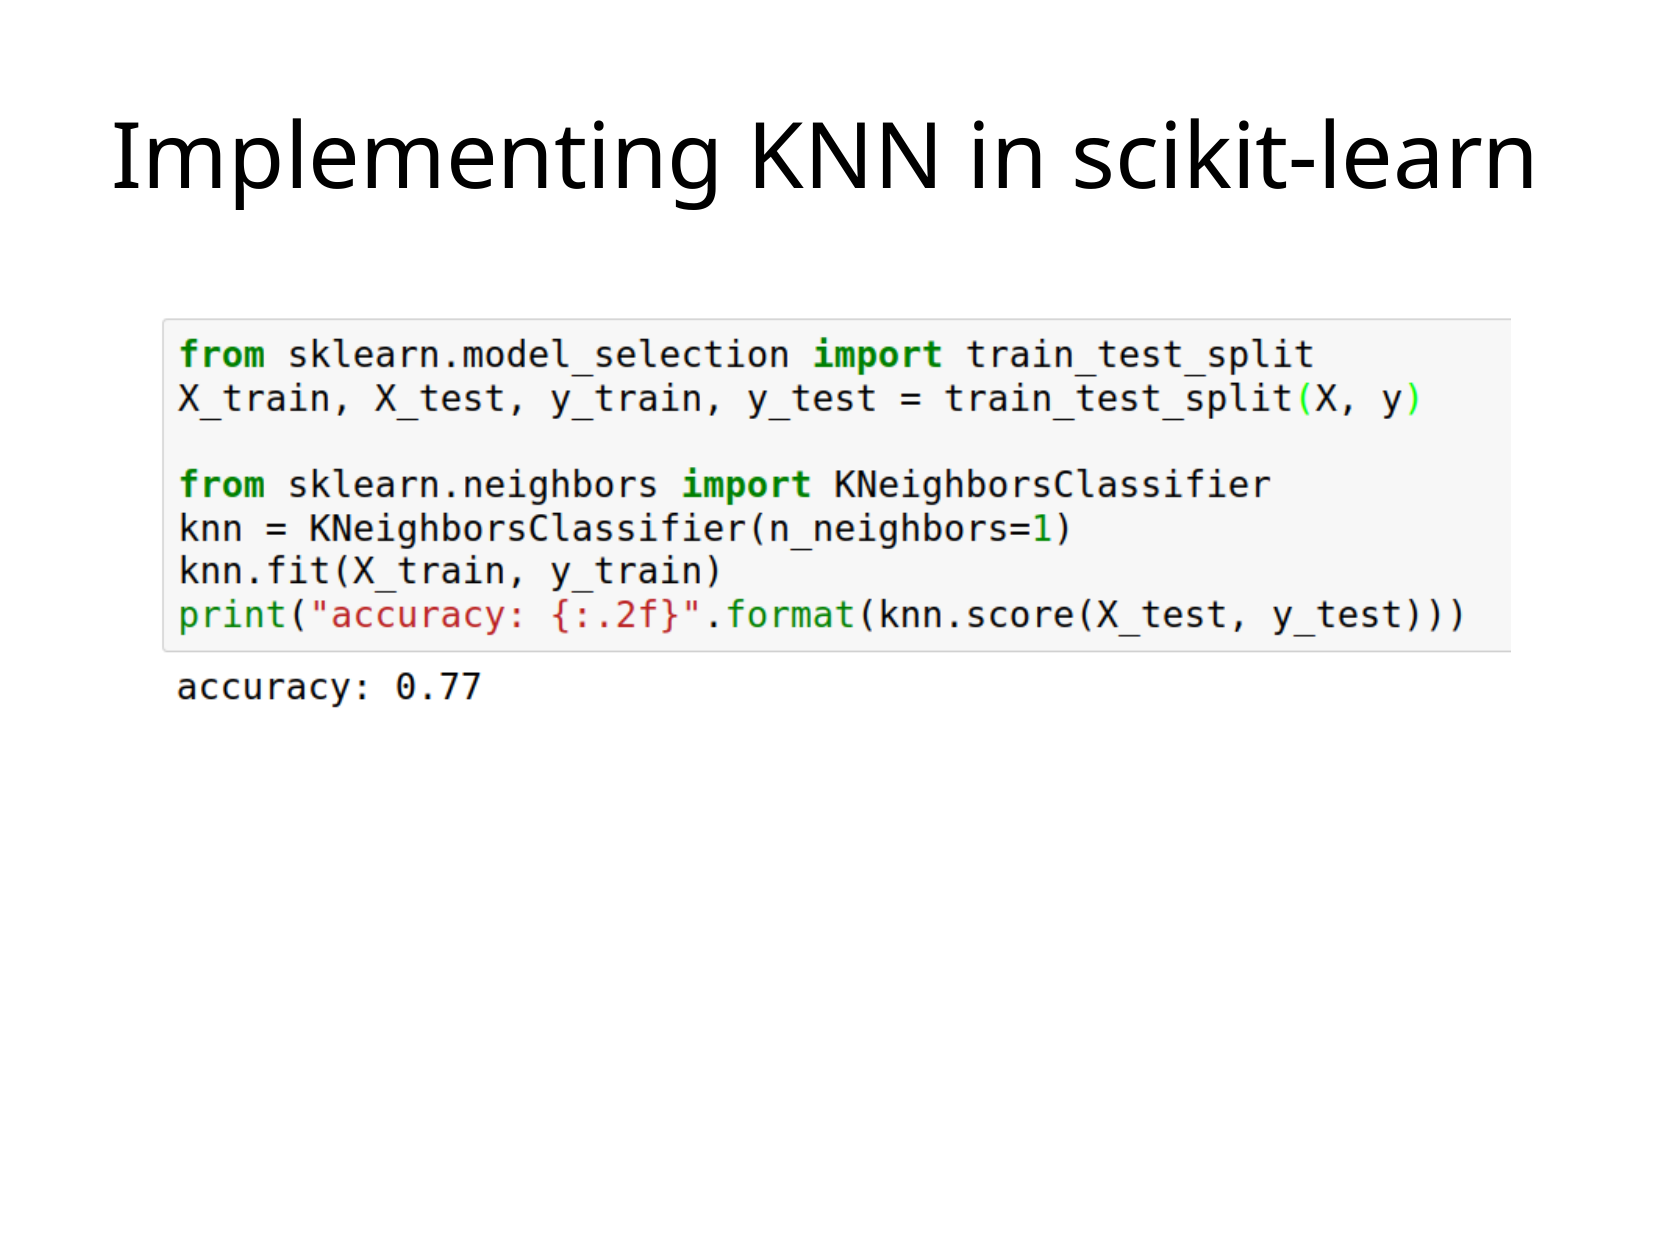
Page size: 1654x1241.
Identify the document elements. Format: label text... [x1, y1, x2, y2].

title Implementing KNN in scikit-learn [82, 49, 1571, 257]
picture [150, 314, 1511, 723]
